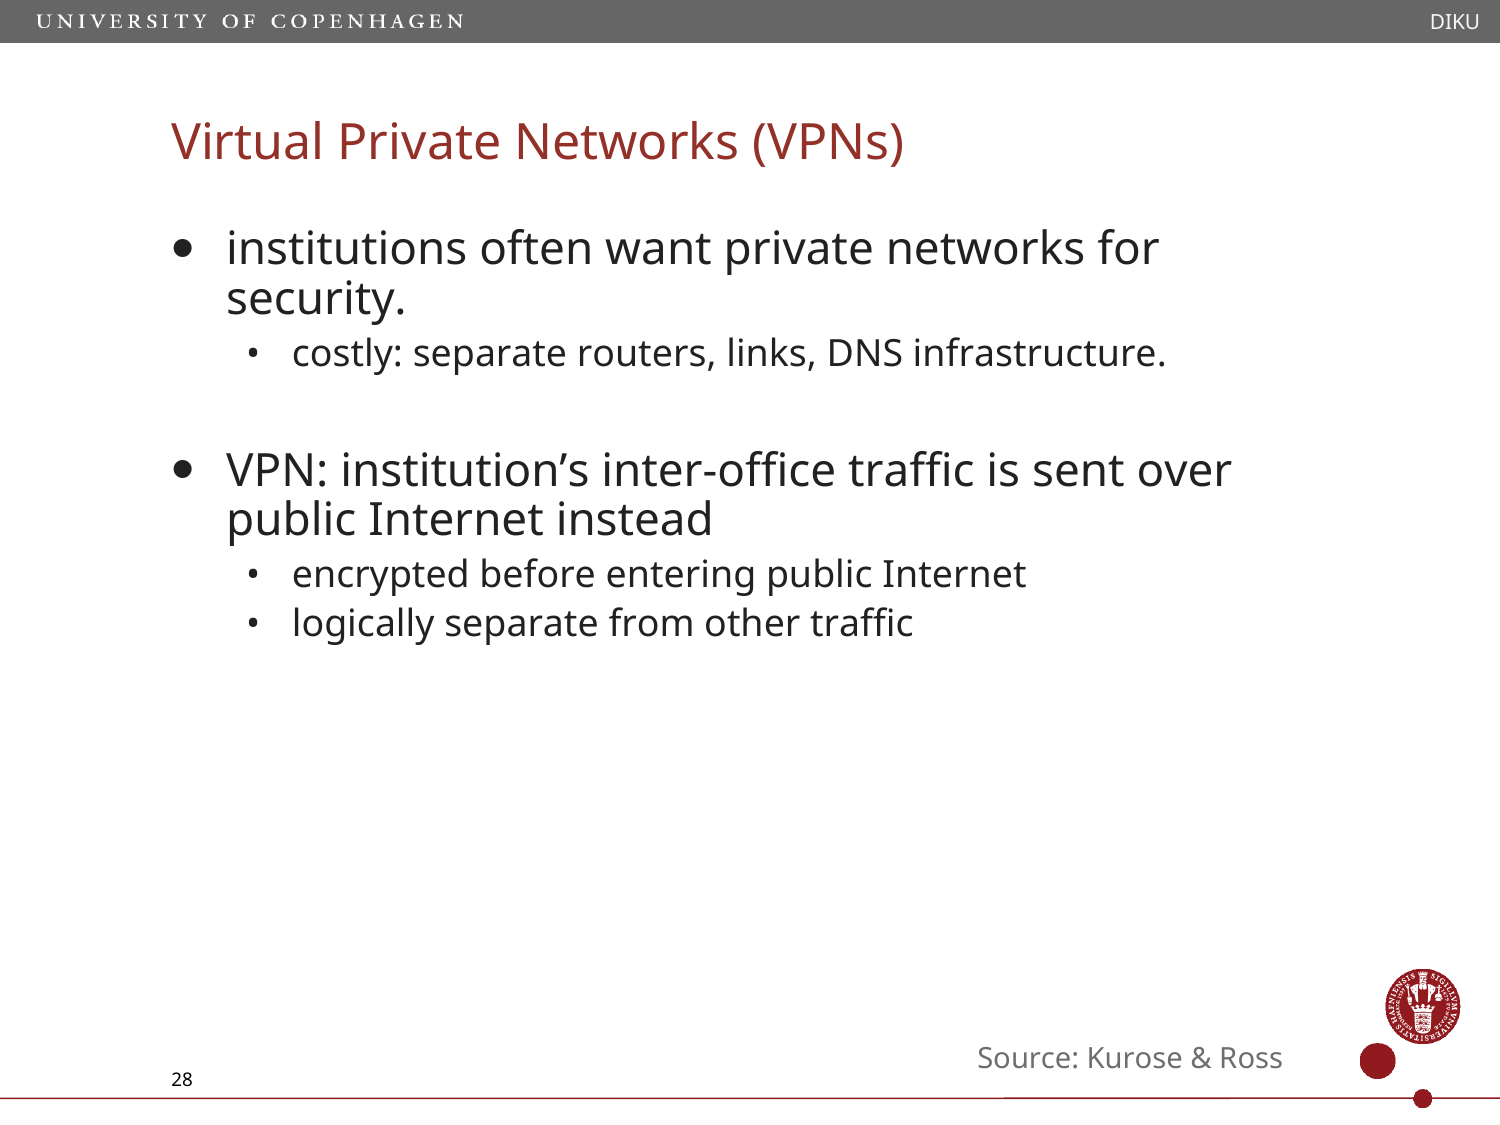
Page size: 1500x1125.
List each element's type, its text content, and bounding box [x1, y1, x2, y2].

text_box institutions often want private networks for security. costly: separate routers, links, DNS infrastructure. VPN: institution’s inter-office traffic is sent over public Internet instead encrypted before entering public Internet logically separate from other traffic [171, 225, 1329, 900]
text_box Source: Kurose & Ross [962, 1031, 1353, 1083]
picture [0, 910, 1500, 1122]
text_box DIKU [469, 0, 1495, 43]
text_box <number> [171, 1067, 522, 1092]
text_box Virtual Private Networks (VPNs) [171, 75, 1329, 171]
